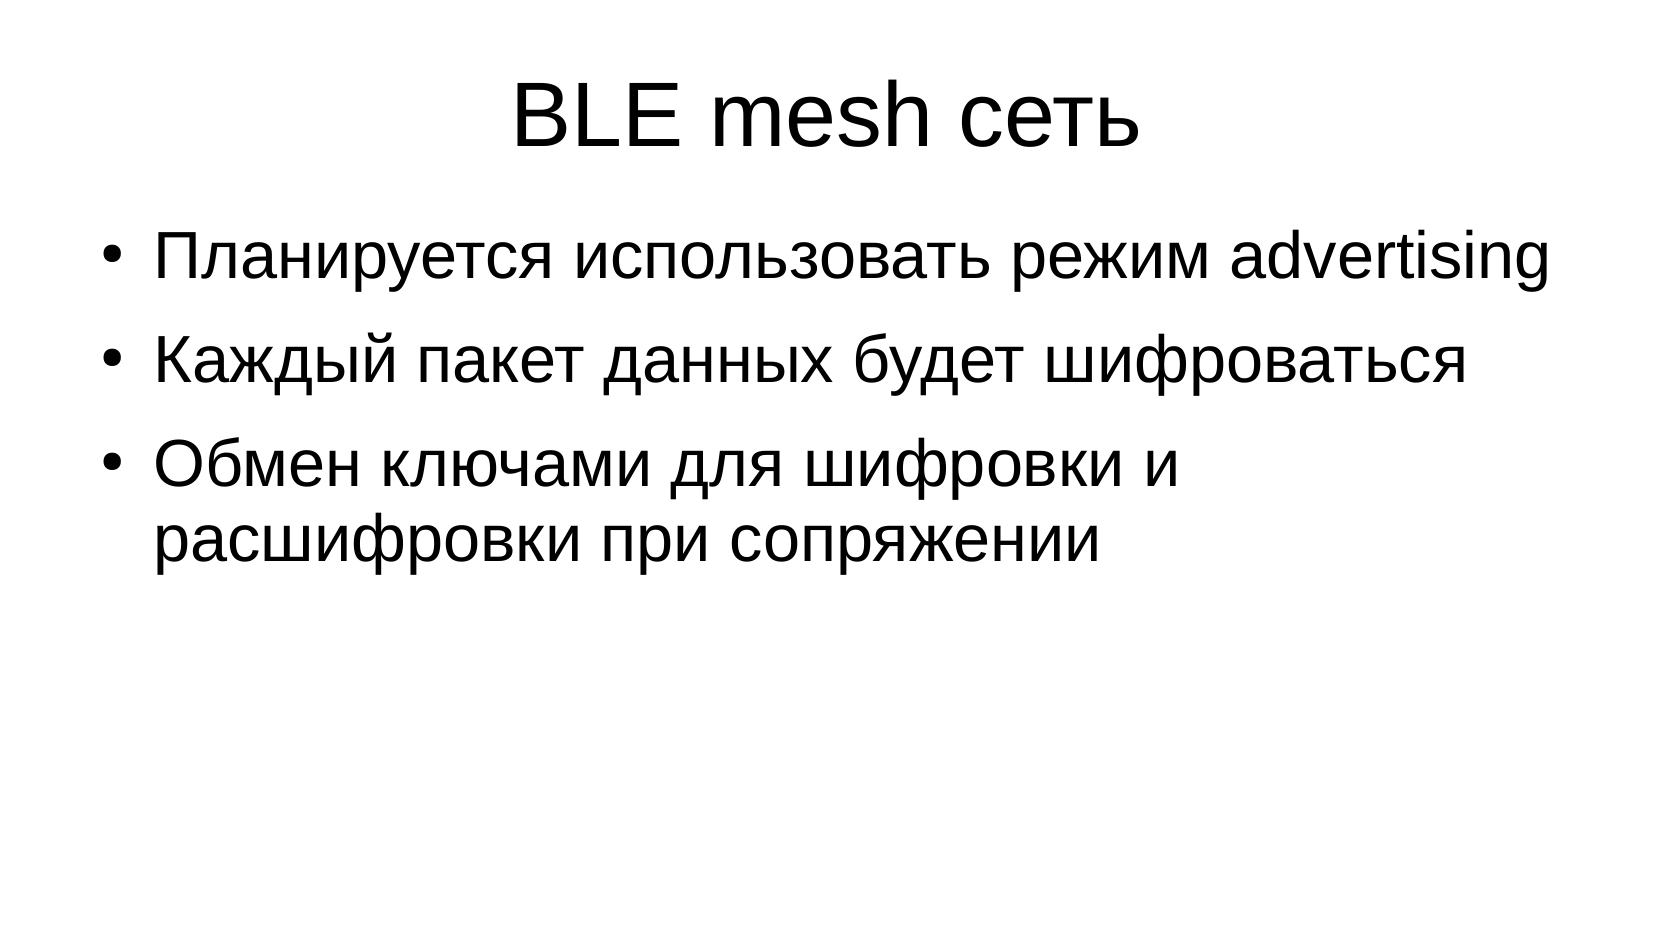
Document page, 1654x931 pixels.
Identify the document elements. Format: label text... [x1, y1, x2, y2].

list Планируется использовать режим advertising Каждый пакет данных будет шифроваться Обмен ключами для шифровки и расшифровки при сопряжении [82, 217, 1571, 758]
title BLE mesh сеть [82, 37, 1571, 193]
